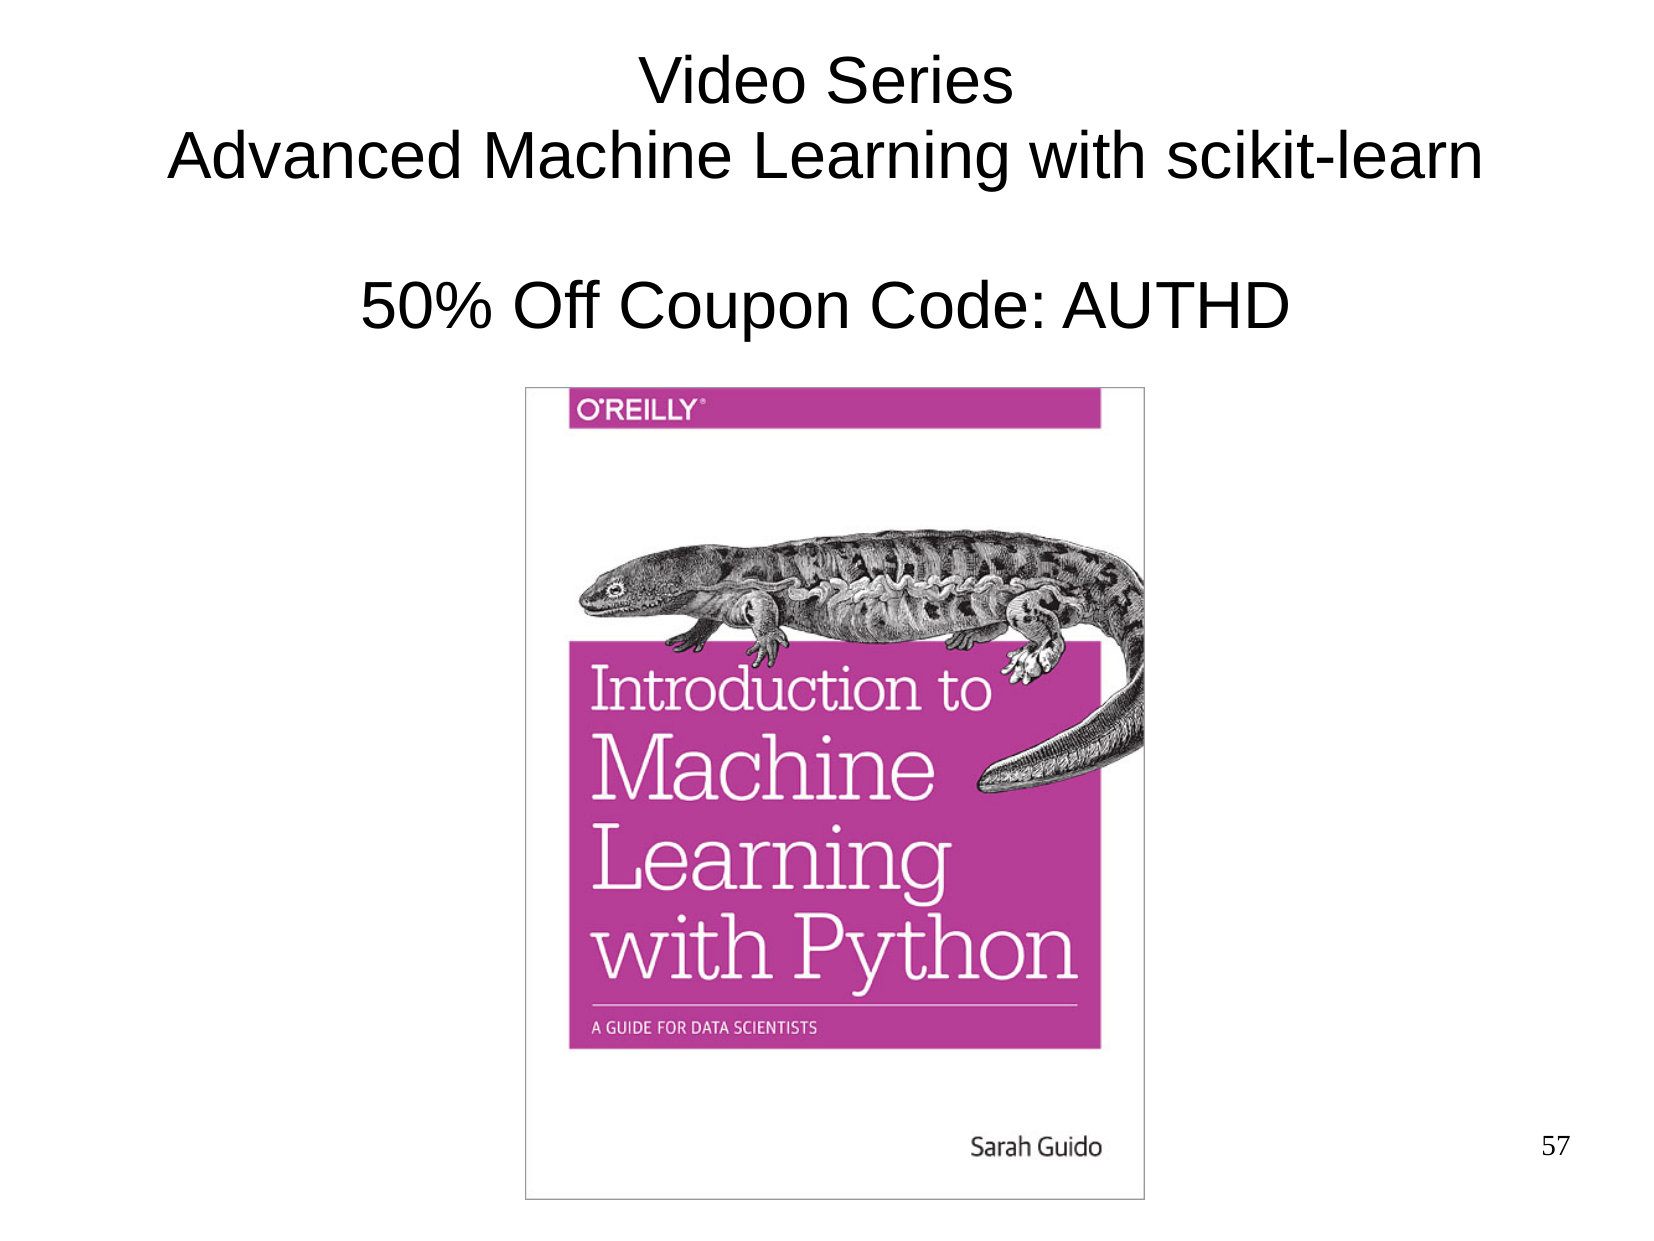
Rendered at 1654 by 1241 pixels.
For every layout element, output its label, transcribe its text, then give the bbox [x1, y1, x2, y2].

subtitle Video Series Advanced Machine Learning with scikit-learn 50% Off Coupon Code: AUTHD [82, 43, 1571, 1016]
picture [525, 387, 1145, 1201]
